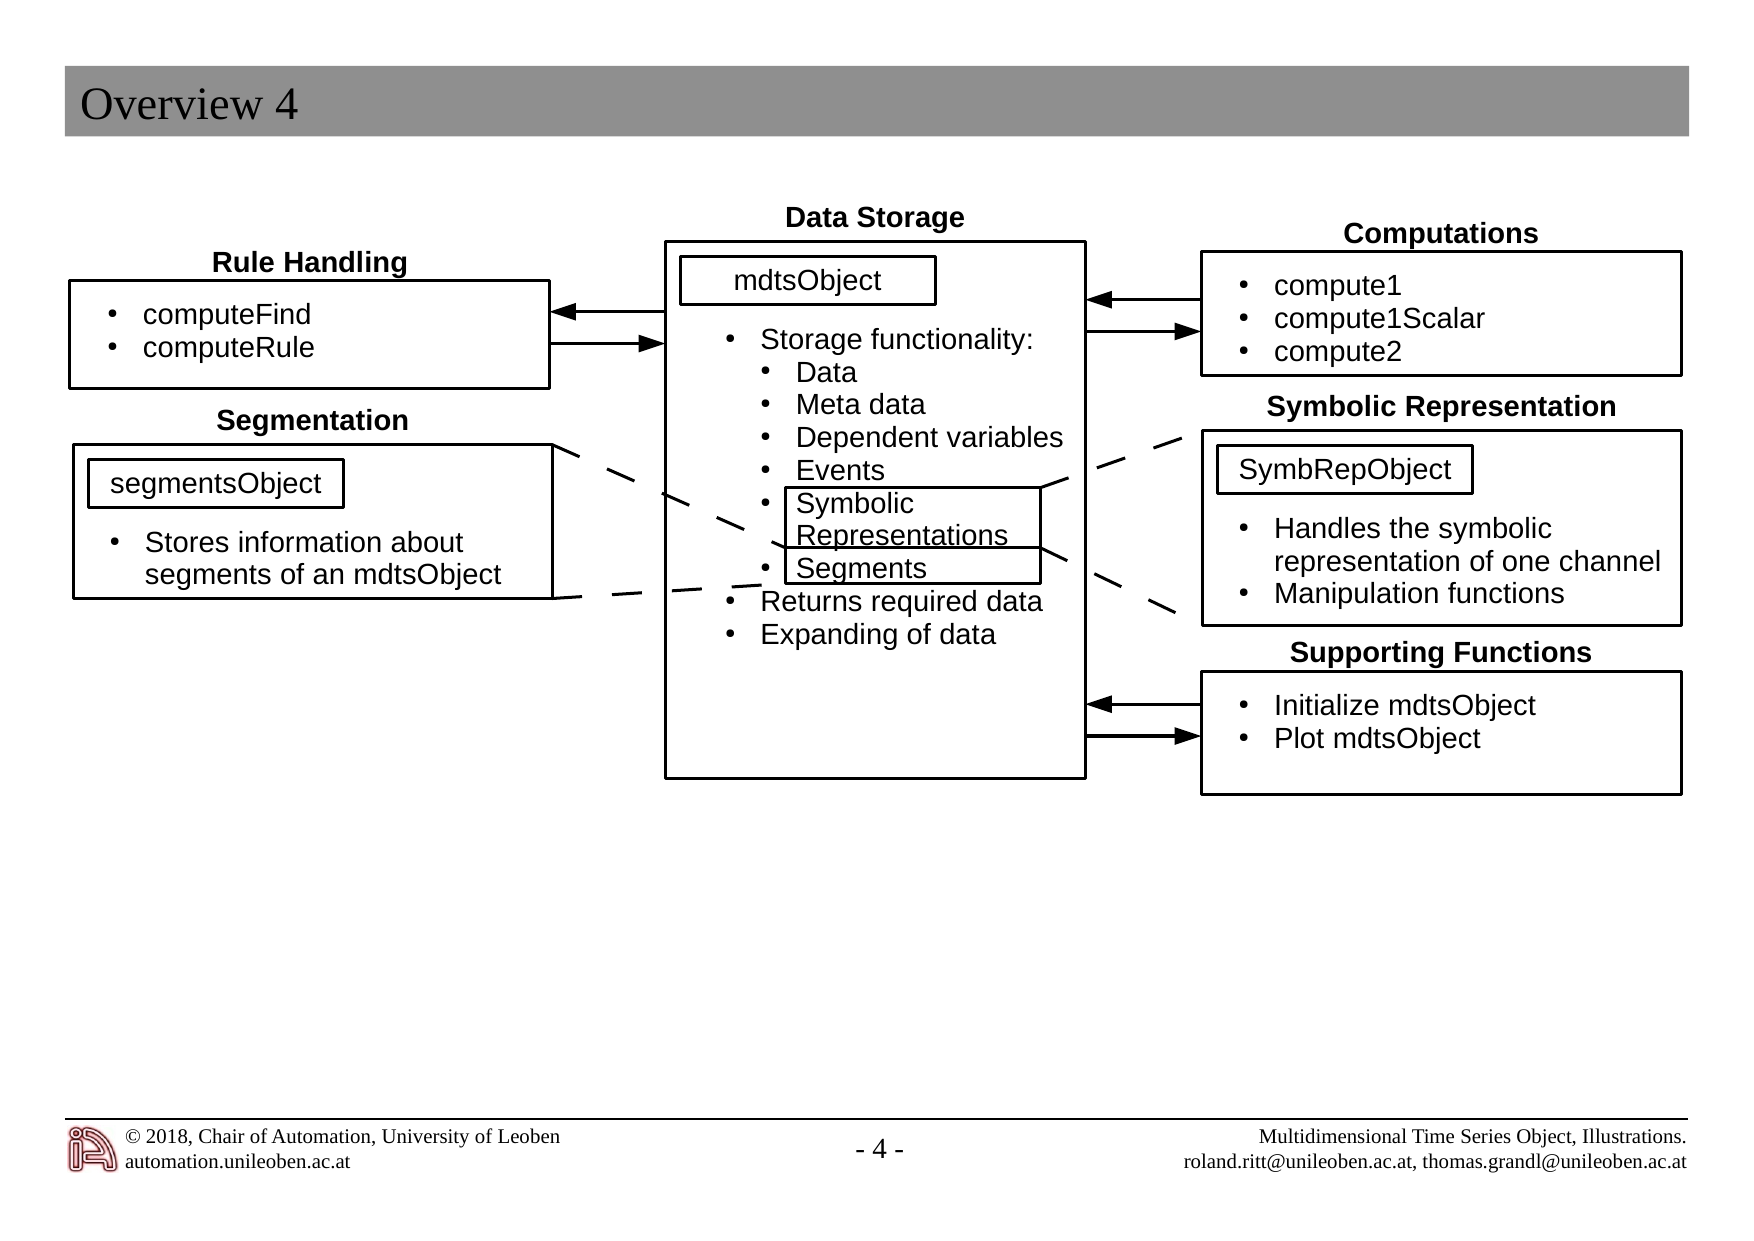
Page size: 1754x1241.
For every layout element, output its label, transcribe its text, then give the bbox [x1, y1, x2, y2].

text_box mdtsObject [680, 256, 936, 305]
text_box Initialize mdtsObject Plot mdtsObject [1224, 681, 1682, 762]
text_box compute1 compute1Scalar compute2 [1224, 262, 1682, 376]
text_box Segmentation [73, 396, 553, 443]
text_box Handles the symbolic representation of one channel Manipulation functions [1224, 504, 1682, 618]
text_box Storage functionality: Data Meta data Dependent variables Events Symbolic Representations Segments Returns required data Expanding of data [710, 315, 1086, 658]
text_box Data Storage [665, 193, 1086, 242]
text_box Computations [1203, 253, 1680, 258]
text_box Computations [1201, 209, 1682, 250]
text_box Stores information about segments of an mdtsObject [94, 518, 553, 599]
text_box Supporting Functions [1201, 629, 1682, 670]
text_box segmentsObject [88, 459, 344, 508]
picture [67, 1125, 119, 1173]
text_box computeFind computeRule [92, 290, 550, 372]
text_box Supporting Functions [1203, 673, 1680, 678]
text_box SymbRepObject [1217, 445, 1473, 494]
text_box Rule Handling [69, 238, 550, 279]
text_box Rule Handling [71, 282, 548, 287]
text_box Symbolic Representation [1202, 382, 1682, 429]
title Overview 4 [64, 65, 1690, 137]
